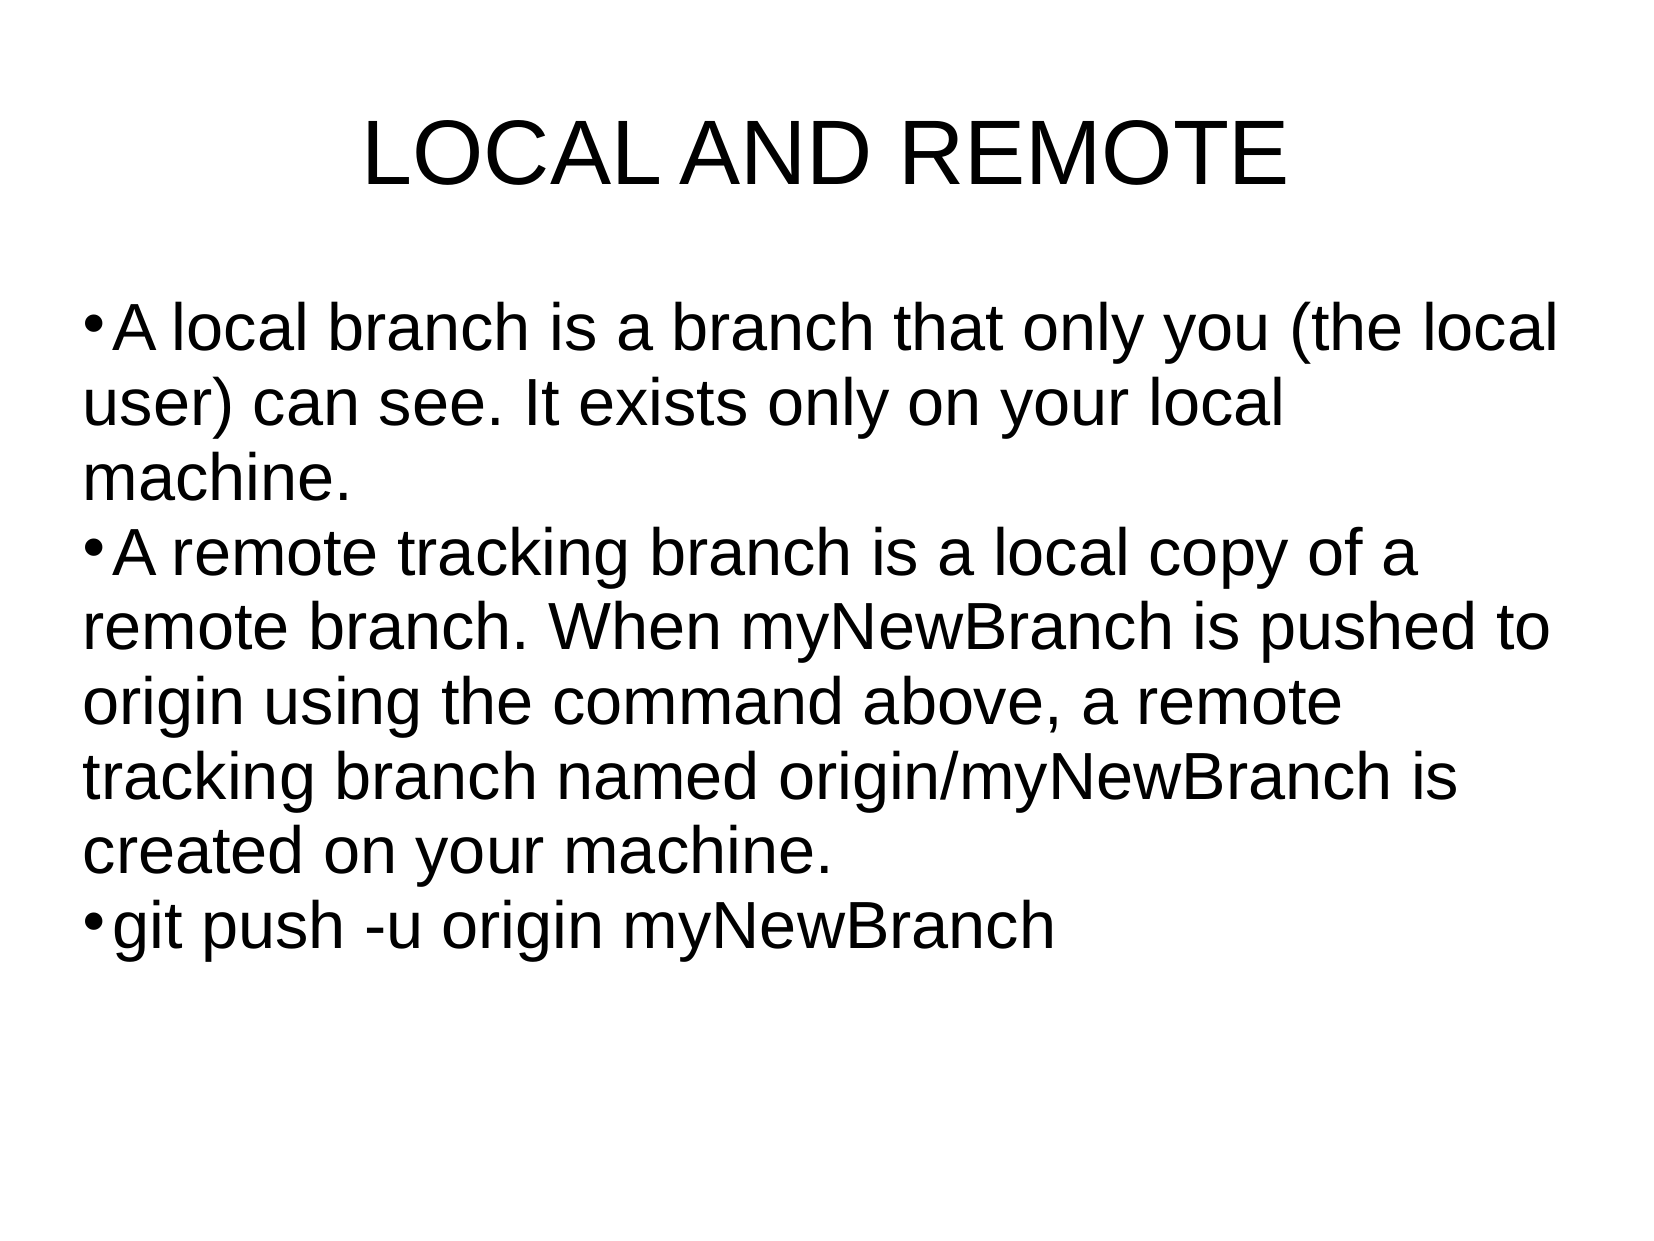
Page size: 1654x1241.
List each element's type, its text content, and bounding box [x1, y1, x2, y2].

text_box A local branch is a branch that only you (the local user) can see. It exists only on your local machine. A remote tracking branch is a local copy of a remote branch. When myNewBranch is pushed to origin using the command above, a remote tracking branch named origin/myNewBranch is created on your machine. git push -u origin myNewBranch [82, 290, 1571, 1010]
text_box LOCAL AND REMOTE [82, 49, 1571, 257]
